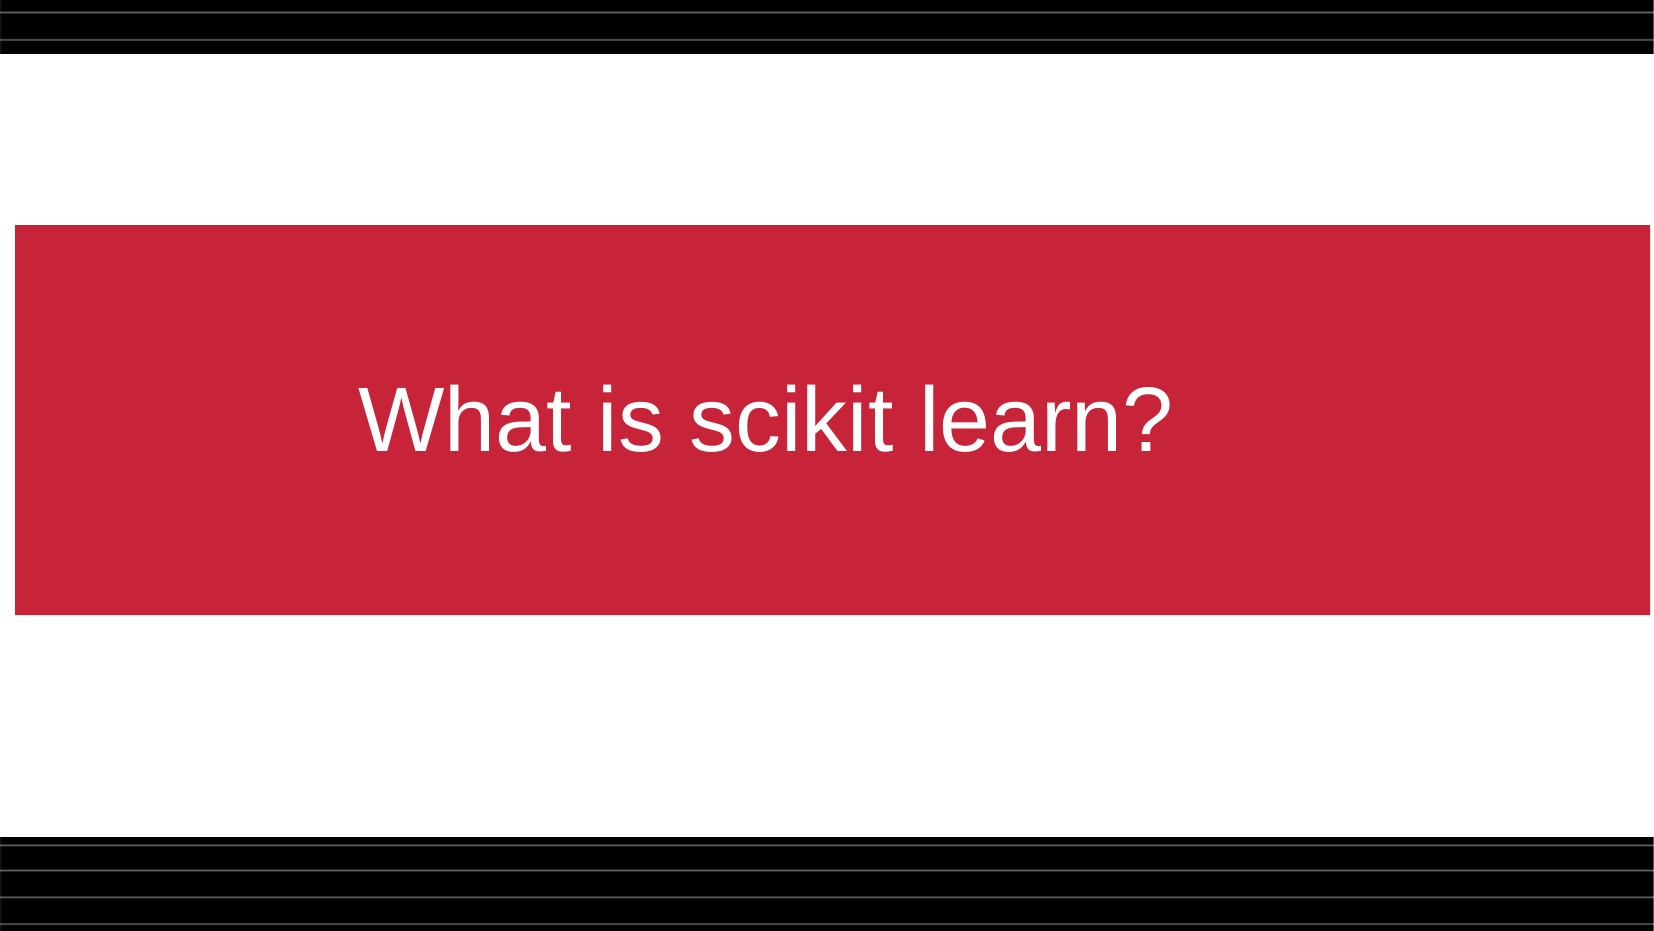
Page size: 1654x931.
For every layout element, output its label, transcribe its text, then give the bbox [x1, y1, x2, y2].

picture [0, 0, 1654, 54]
picture [0, 837, 1654, 931]
title What is scikit learn? [15, 225, 1651, 616]
